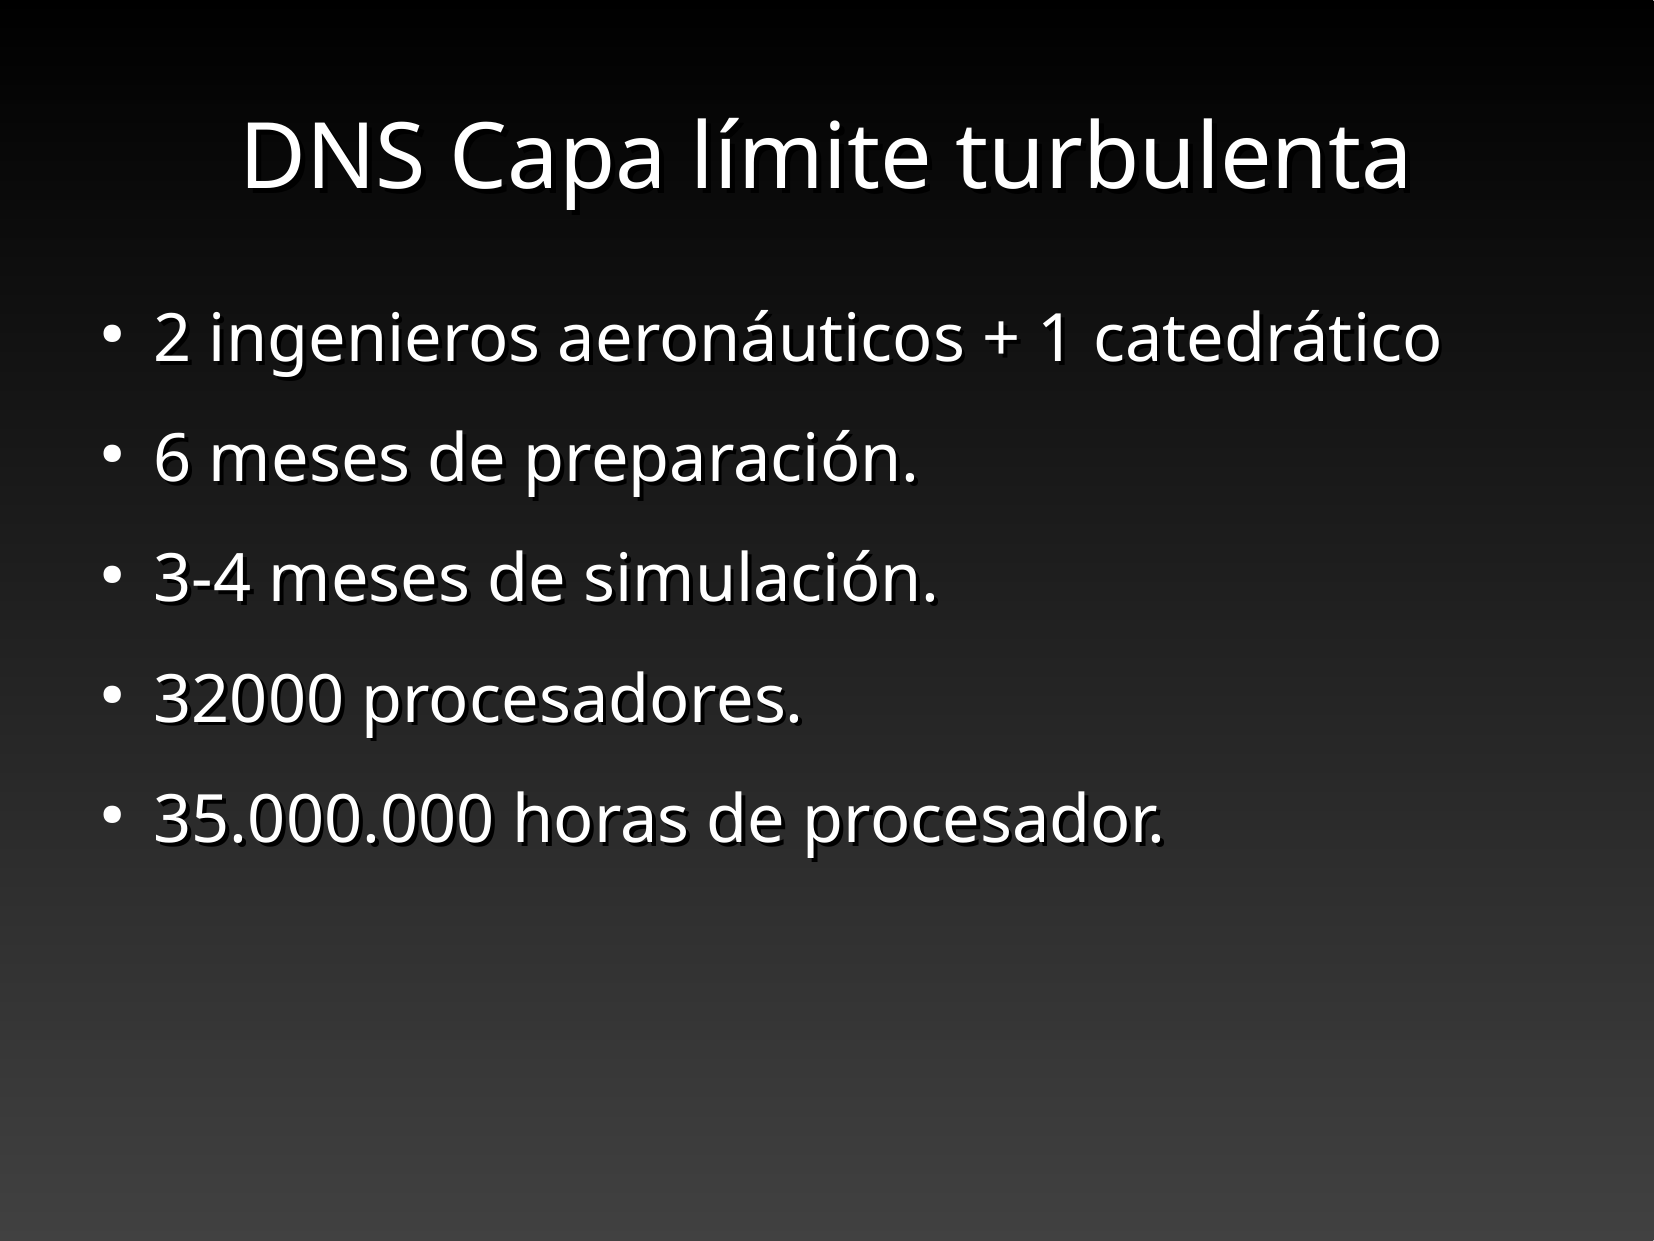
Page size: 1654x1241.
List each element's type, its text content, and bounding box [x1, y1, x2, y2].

list 2 ingenieros aeronáuticos + 1 catedrático 6 meses de preparación. 3-4 meses de simulación. 32000 procesadores. 35.000.000 horas de procesador. [82, 290, 1571, 1109]
title DNS Capa límite turbulenta [82, 49, 1571, 257]
